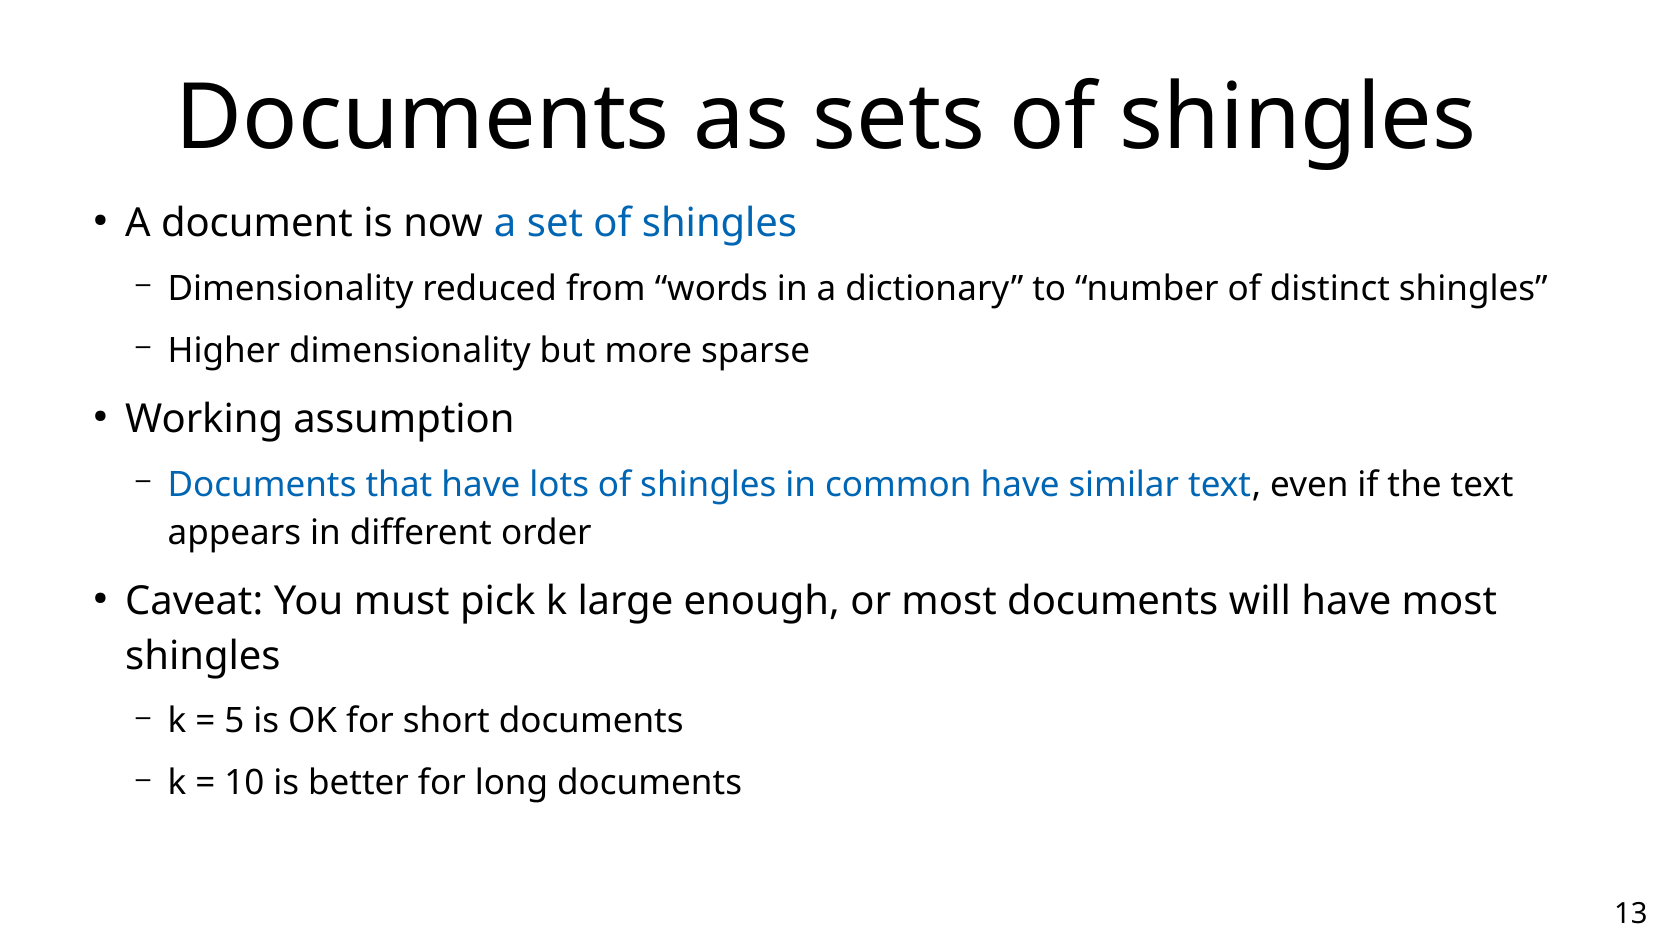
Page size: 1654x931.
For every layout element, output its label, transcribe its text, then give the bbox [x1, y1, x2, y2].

title Documents as sets of shingles [82, 1, 1571, 193]
list A document is now a set of shingles Dimensionality reduced from “words in a dictionary” to “number of distinct shingles” Higher dimensionality but more sparse Working assumption Documents that have lots of shingles in common have similar text, even if the text appears in different order Caveat: You must pick k large enough, or most documents will have most shingles k = 5 is OK for short documents k = 10 is better for long documents [82, 193, 1571, 856]
